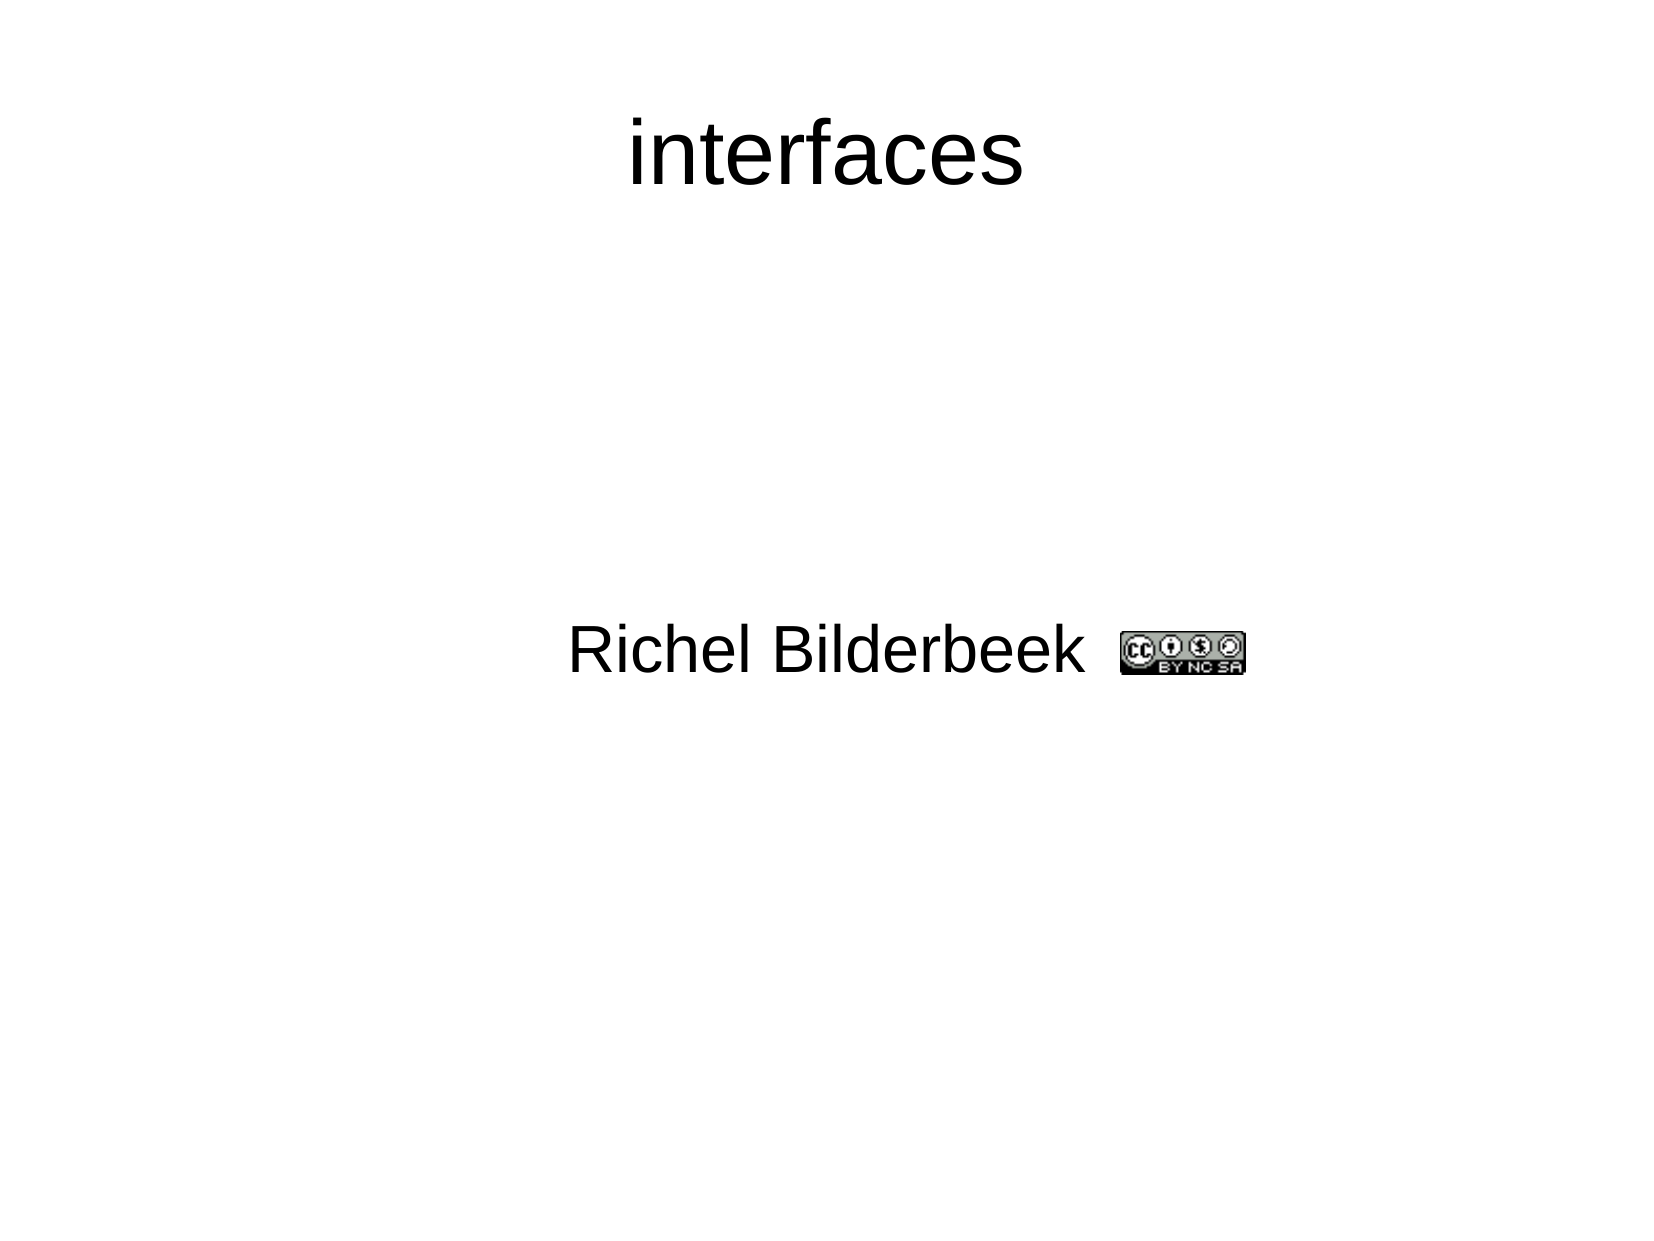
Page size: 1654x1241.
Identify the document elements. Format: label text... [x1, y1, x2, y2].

title interfaces [82, 49, 1571, 257]
picture [1120, 631, 1246, 676]
subtitle Richel Bilderbeek [82, 290, 1571, 1010]
